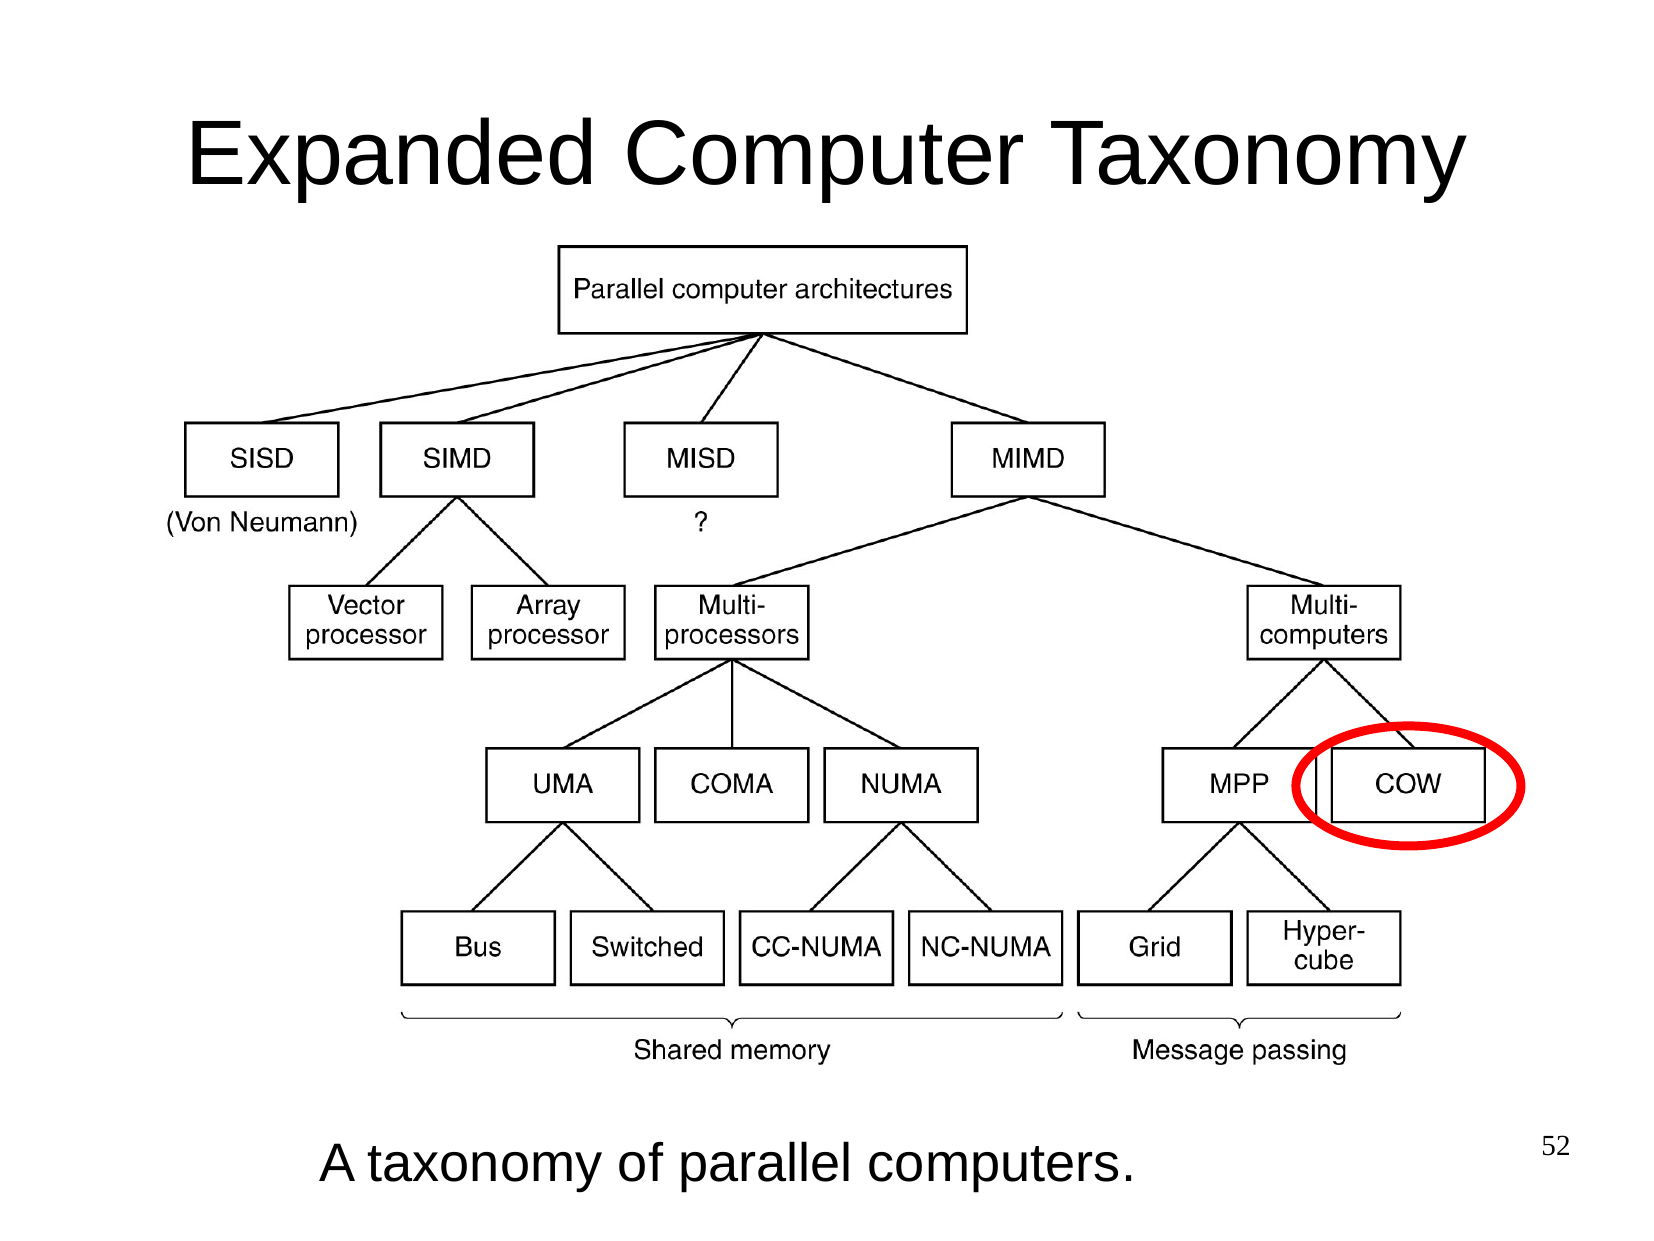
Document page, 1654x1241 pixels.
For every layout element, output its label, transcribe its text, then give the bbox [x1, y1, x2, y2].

text_box A taxonomy of parallel computers. [304, 1124, 1152, 1201]
picture [1301, 731, 1486, 841]
title Expanded Computer Taxonomy [82, 49, 1571, 257]
picture [165, 245, 1486, 1066]
